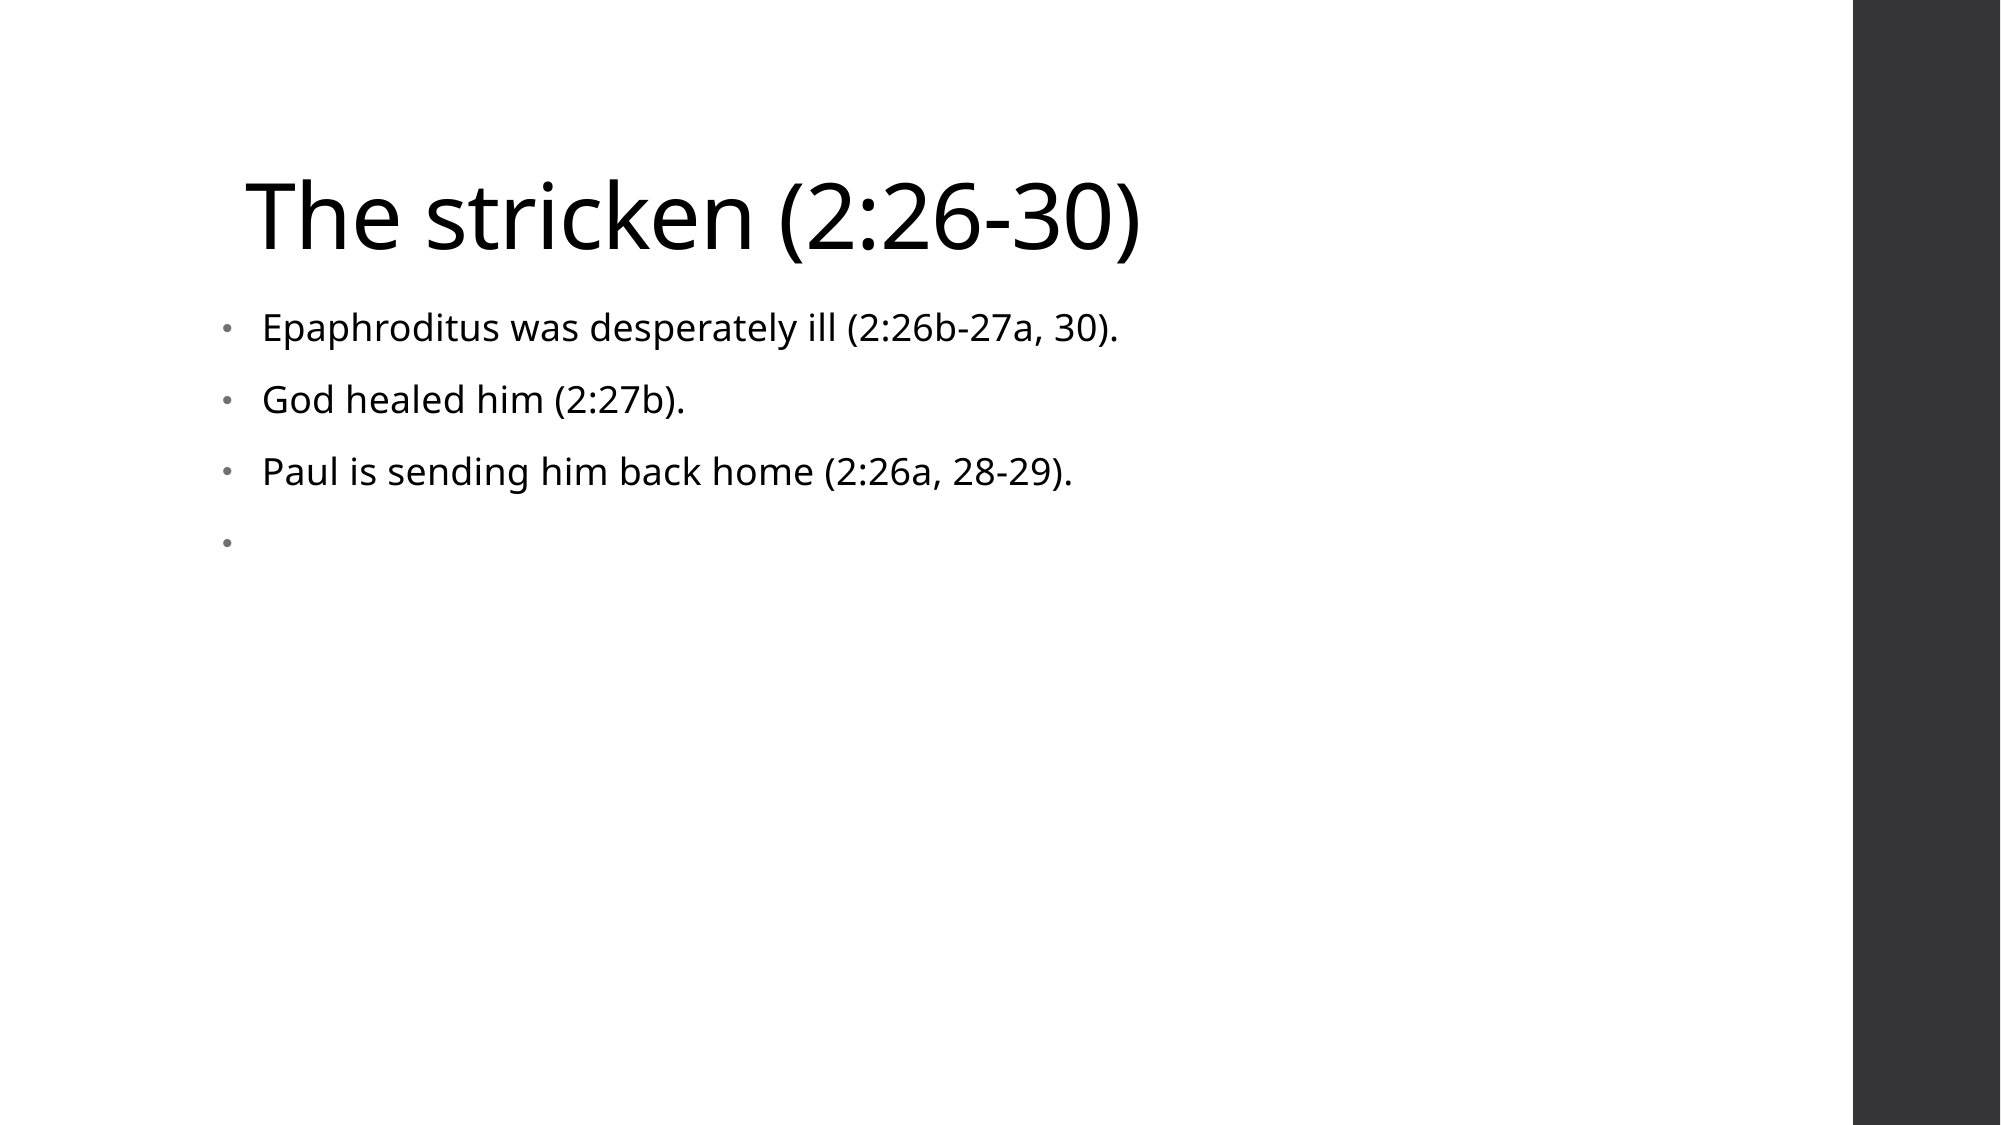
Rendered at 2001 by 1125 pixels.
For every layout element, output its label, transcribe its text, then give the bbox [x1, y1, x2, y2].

title The stricken (2:26-30) [206, 60, 1797, 278]
list Epaphroditus was desperately ill (2:26b-27a, 30). God healed him (2:27b). Paul is sending him back home (2:26a, 28-29). [206, 299, 1617, 1014]
